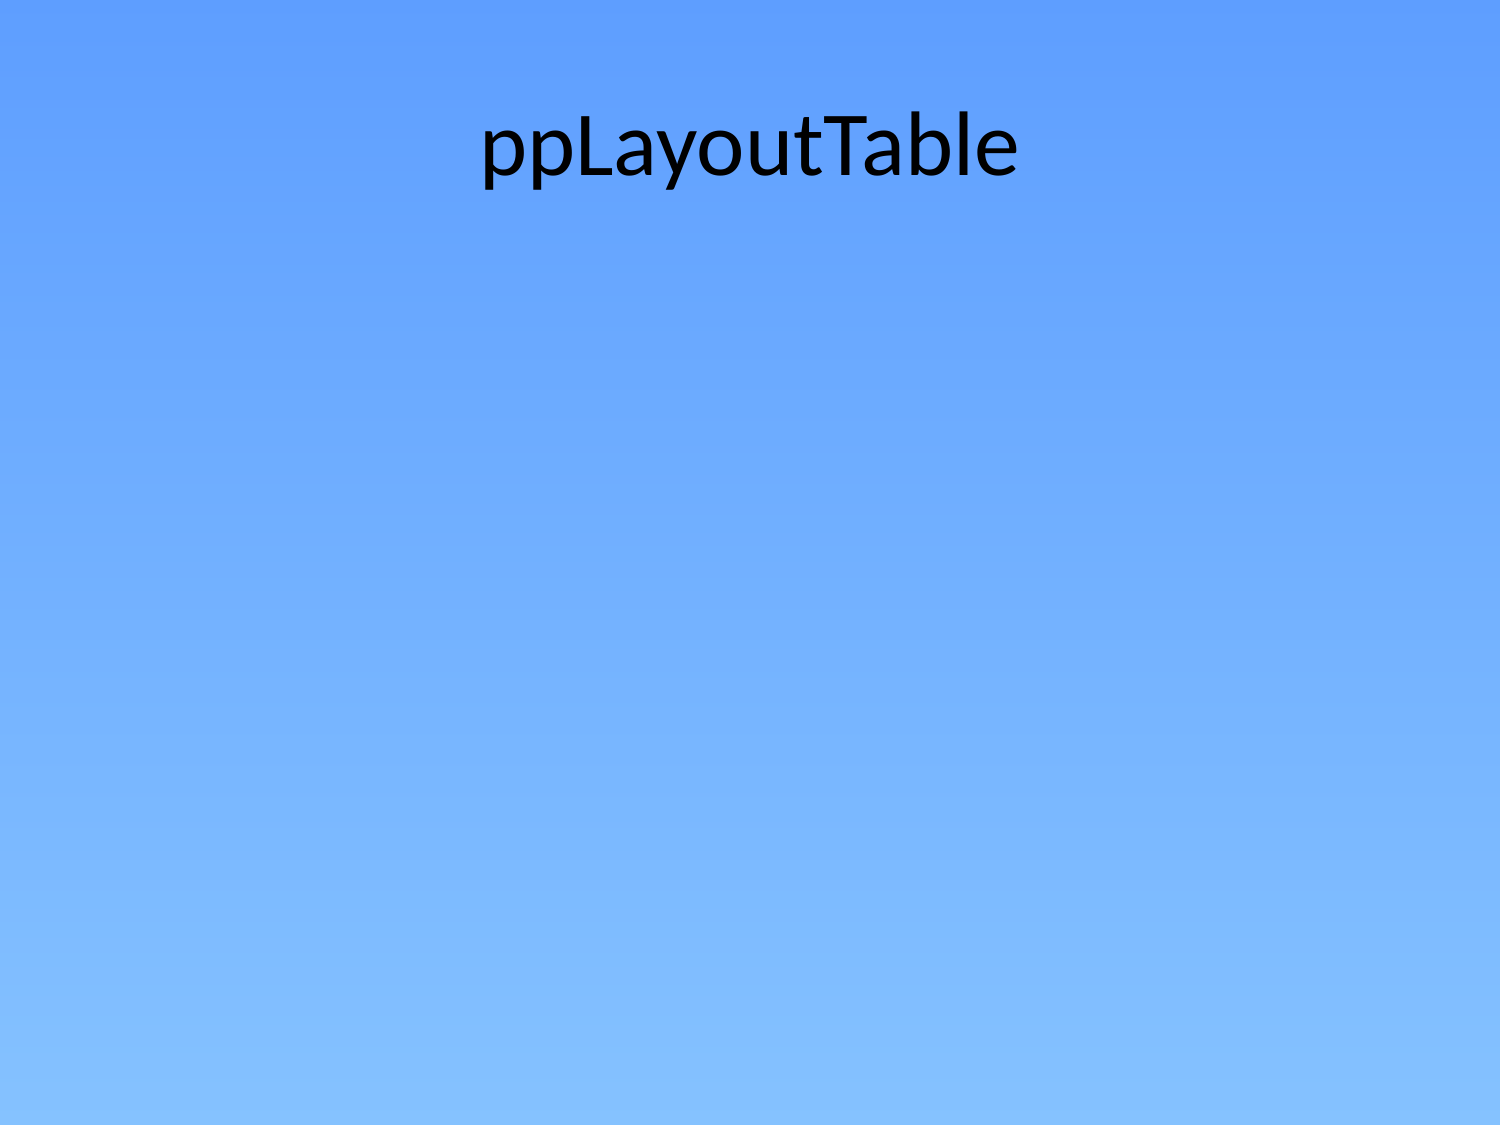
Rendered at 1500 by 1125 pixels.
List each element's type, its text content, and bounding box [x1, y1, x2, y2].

title ppLayoutTable [75, 45, 1426, 233]
